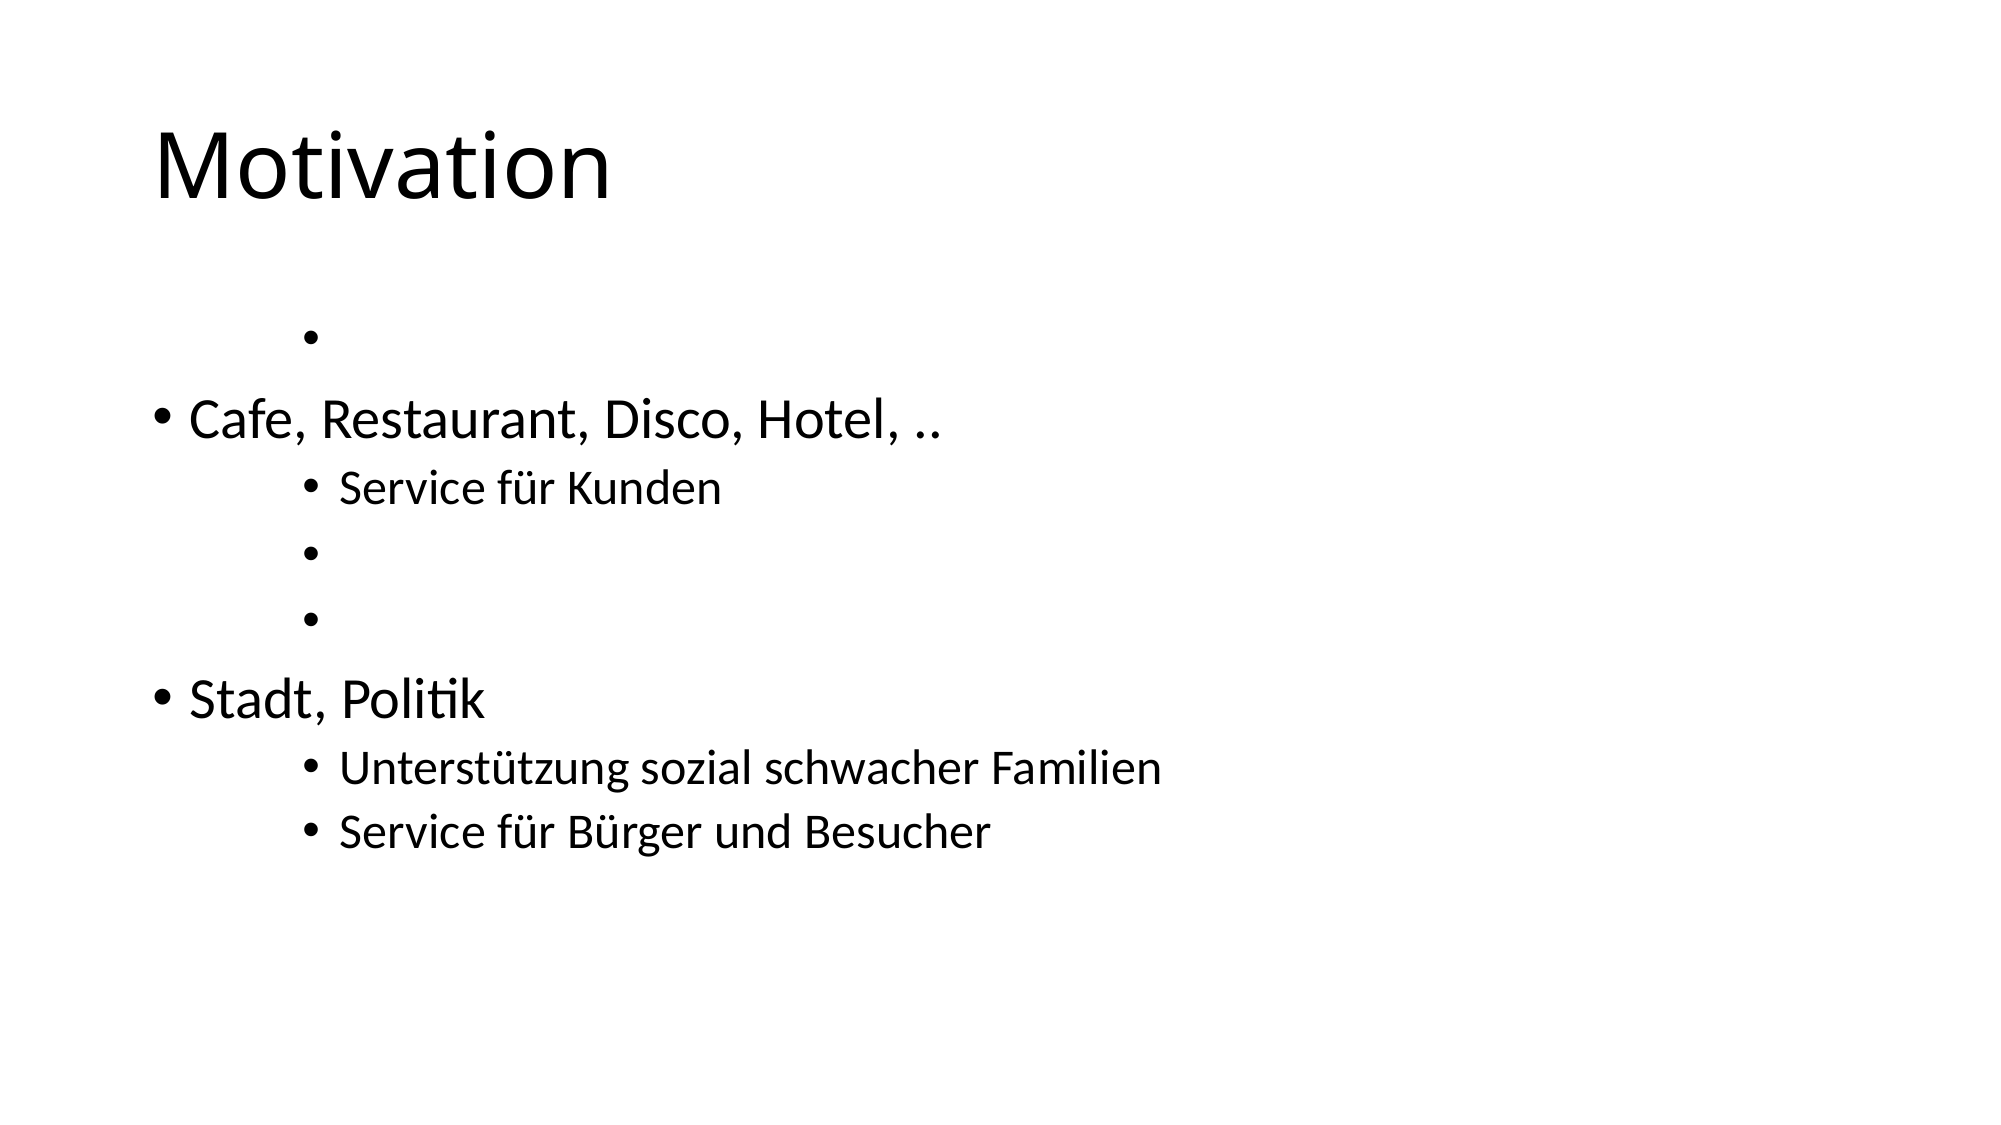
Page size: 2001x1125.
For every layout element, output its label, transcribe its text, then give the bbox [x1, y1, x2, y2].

title Motivation [137, 59, 1863, 278]
list Cafe, Restaurant, Disco, Hotel, .. Service für Kunden Stadt, Politik Unterstützung sozial schwacher Familien Service für Bürger und Besucher [137, 299, 1863, 1014]
